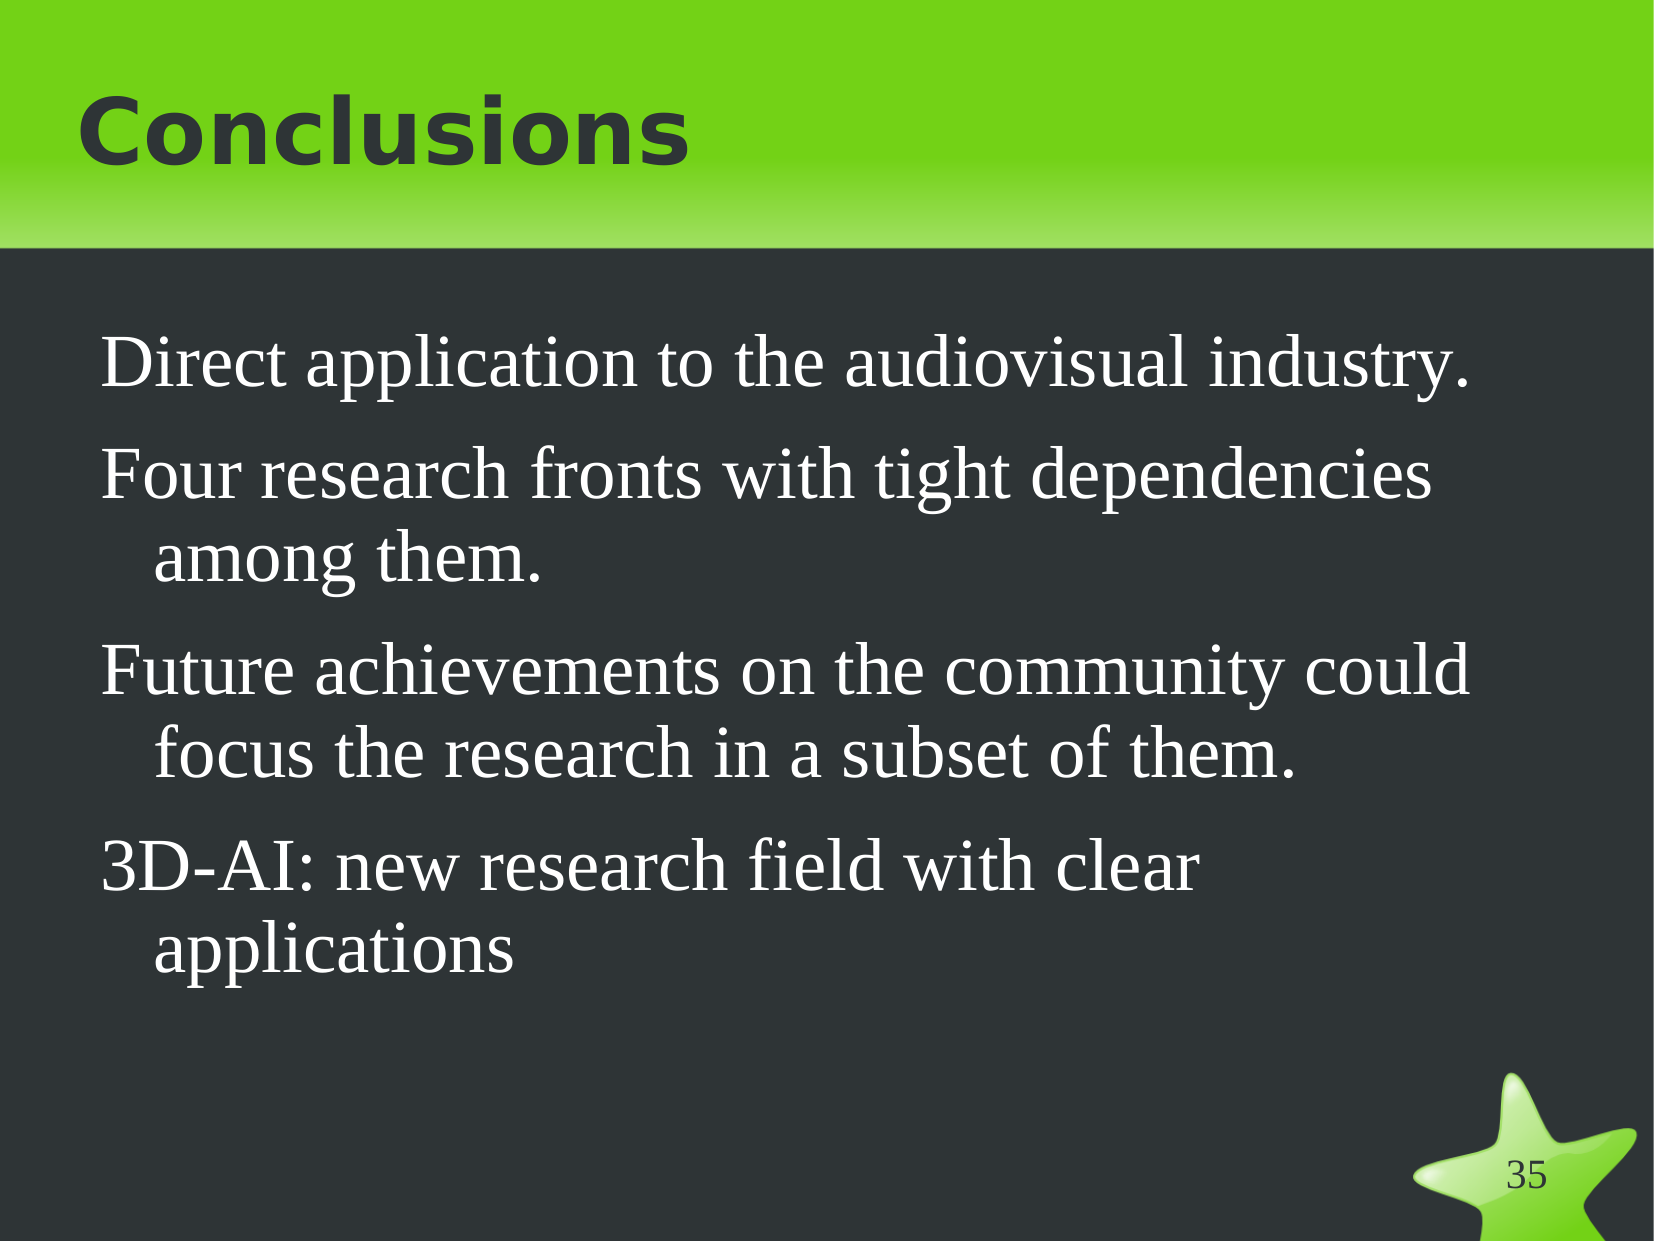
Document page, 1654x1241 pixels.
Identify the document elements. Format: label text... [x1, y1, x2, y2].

title Conclusions [76, 36, 1565, 229]
list Direct application to the audiovisual industry. Four research fronts with tight dependencies among them. Future achievements on the community could focus the research in a subset of them. 3D-AI: new research field with clear applications [82, 319, 1571, 1124]
picture [0, 0, 1654, 1241]
